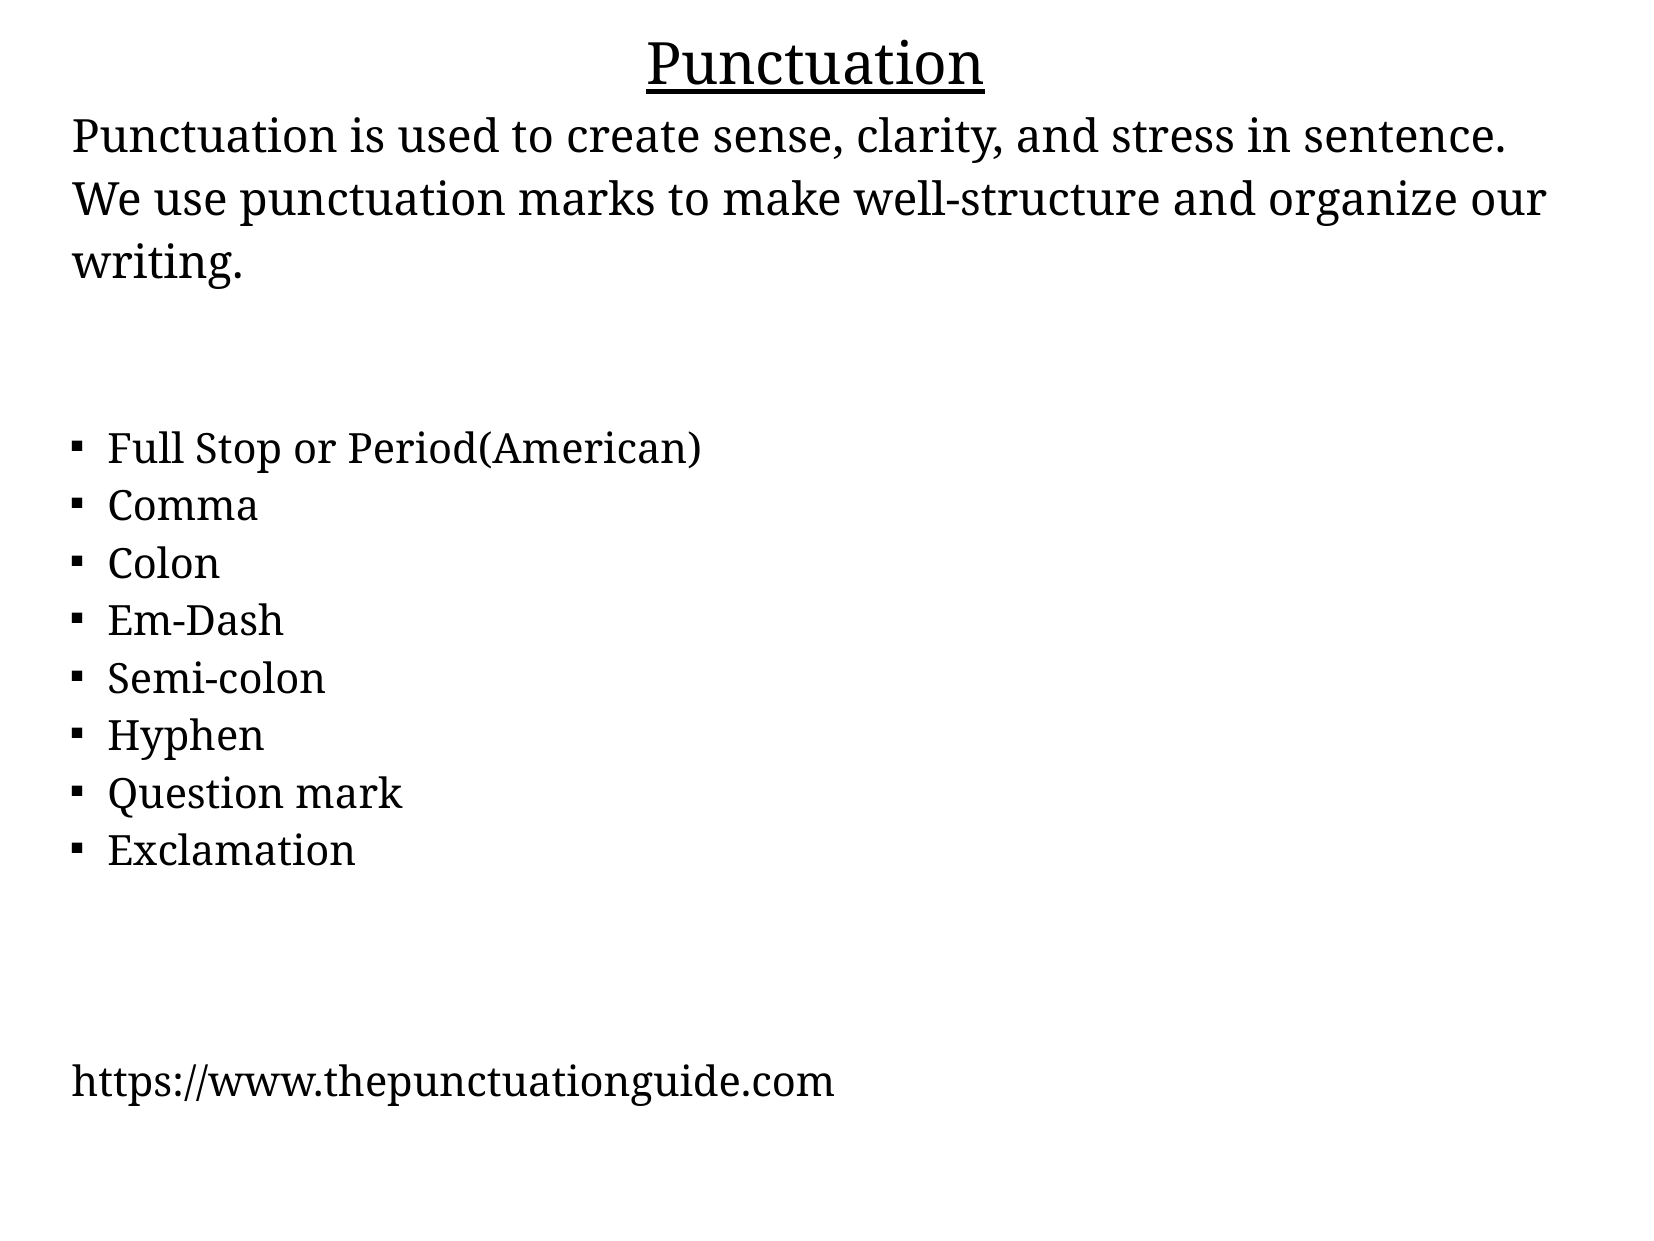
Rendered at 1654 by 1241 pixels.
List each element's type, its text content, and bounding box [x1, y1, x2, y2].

text_box Punctuation Punctuation is used to create sense, clarity, and stress in sentence. We use punctuation marks to make well-structure and organize our writing. Full Stop or Period(American) Comma Colon Em-Dash Semi-colon Hyphen Question mark Exclamation https://www.thepunctuationguide.com [71, 31, 1560, 1140]
